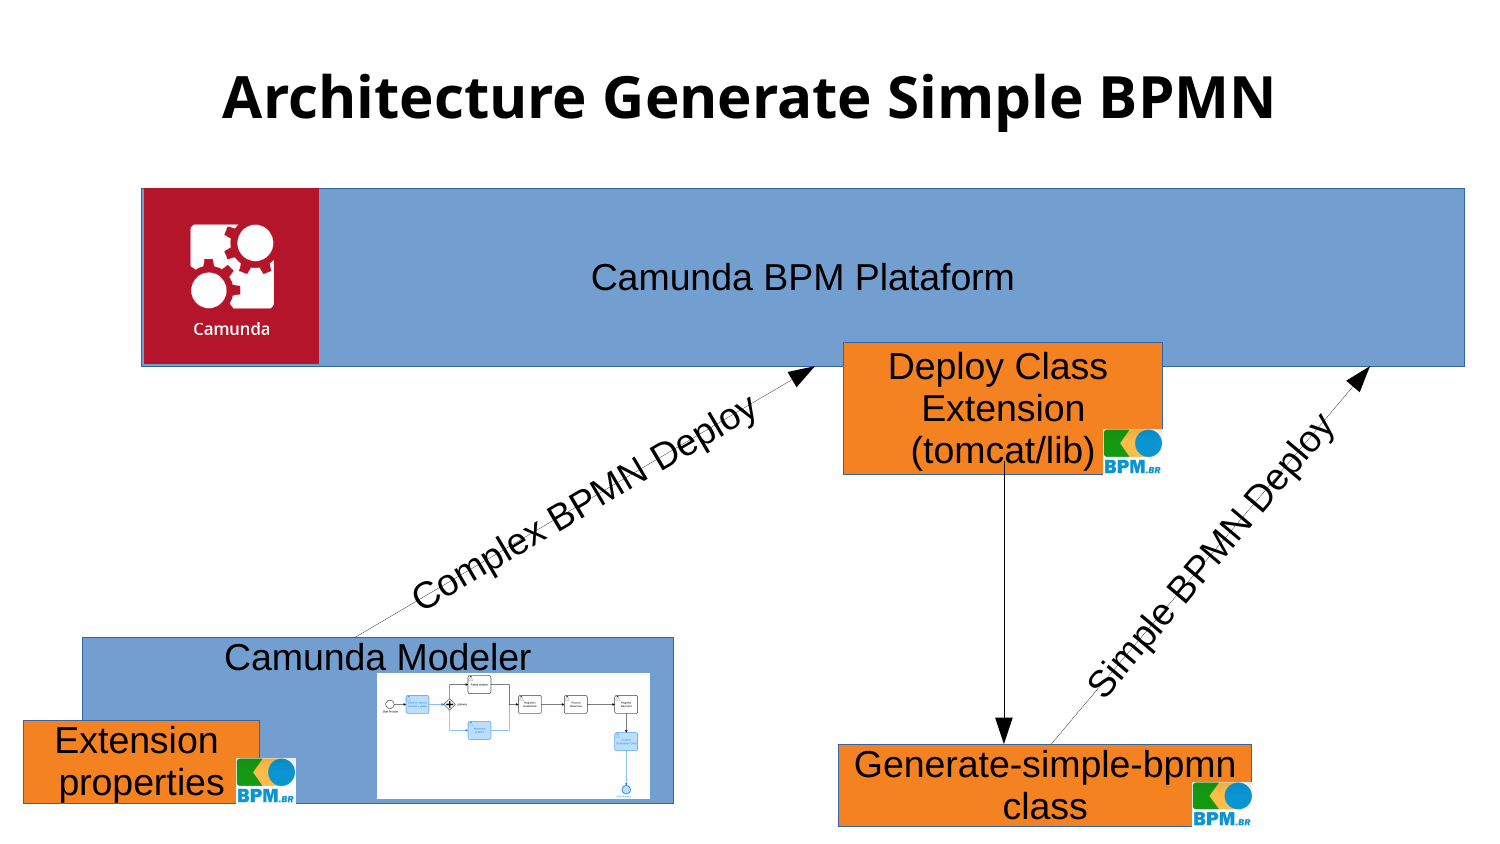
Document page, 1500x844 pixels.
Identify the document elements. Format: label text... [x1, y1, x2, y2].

picture [236, 758, 296, 804]
text_box Architecture Generate Simple BPMN [0, 45, 1500, 146]
picture [144, 188, 319, 364]
text_box Camunda Modeler [82, 637, 674, 804]
picture [1103, 429, 1163, 475]
picture [377, 673, 650, 800]
text_box Camunda BPM Plataform [141, 188, 1465, 367]
text_box Generate-simple-bpmn class [838, 744, 1252, 827]
picture [1192, 782, 1253, 827]
text_box Deploy Class Extension (tomcat/lib) [843, 342, 1163, 475]
text_box Extension properties [23, 720, 260, 804]
